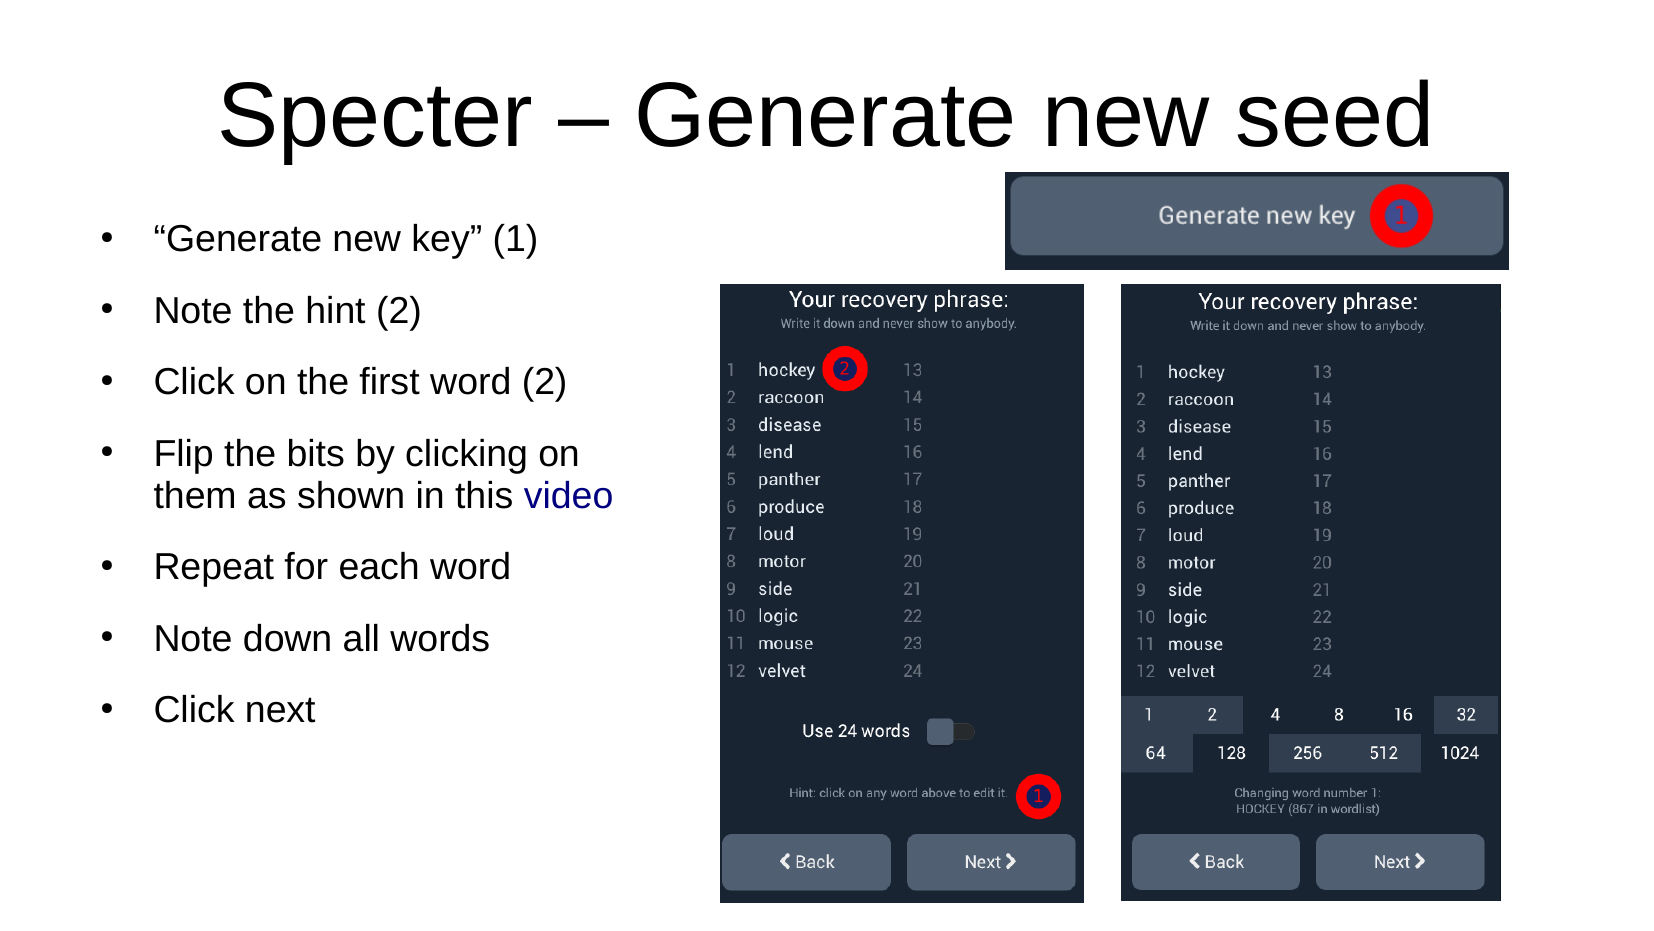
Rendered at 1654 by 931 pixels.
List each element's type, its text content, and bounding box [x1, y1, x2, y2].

list “Generate new key” (1) Note the hint (2) Click on the first word (2) Flip the bits by clicking on them as shown in this video Repeat for each word Note down all words Click next [82, 217, 646, 841]
picture [1121, 284, 1501, 902]
picture [720, 284, 1084, 903]
picture [1005, 172, 1509, 271]
title Specter – Generate new seed [82, 37, 1571, 193]
